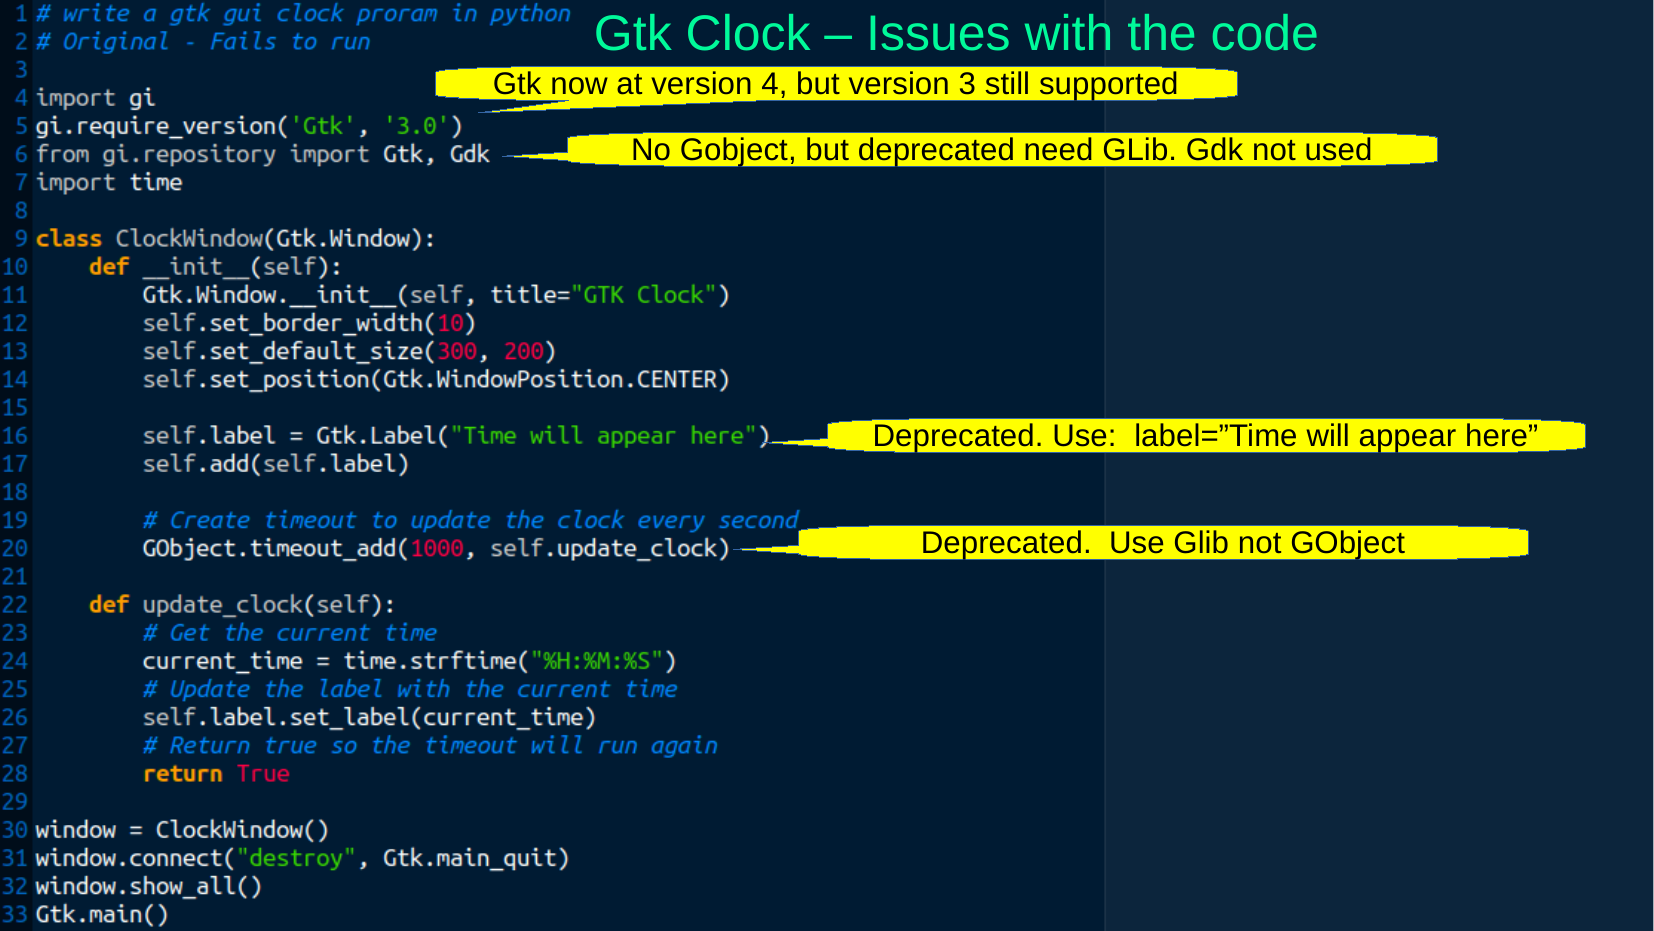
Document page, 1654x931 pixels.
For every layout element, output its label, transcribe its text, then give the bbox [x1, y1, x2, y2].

text_box Gtk now at version 4, but version 3 still supported [435, 66, 1238, 113]
text_box No Gobject, but deprecated need GLib. Gdk not used [502, 132, 1438, 167]
picture [0, 0, 1654, 931]
text_box Deprecated. Use Glib not GObject [733, 525, 1529, 560]
text_box Deprecated. Use: label=”Time will appear here” [762, 418, 1586, 453]
title Gtk Clock – Issues with the code [212, 0, 1654, 67]
